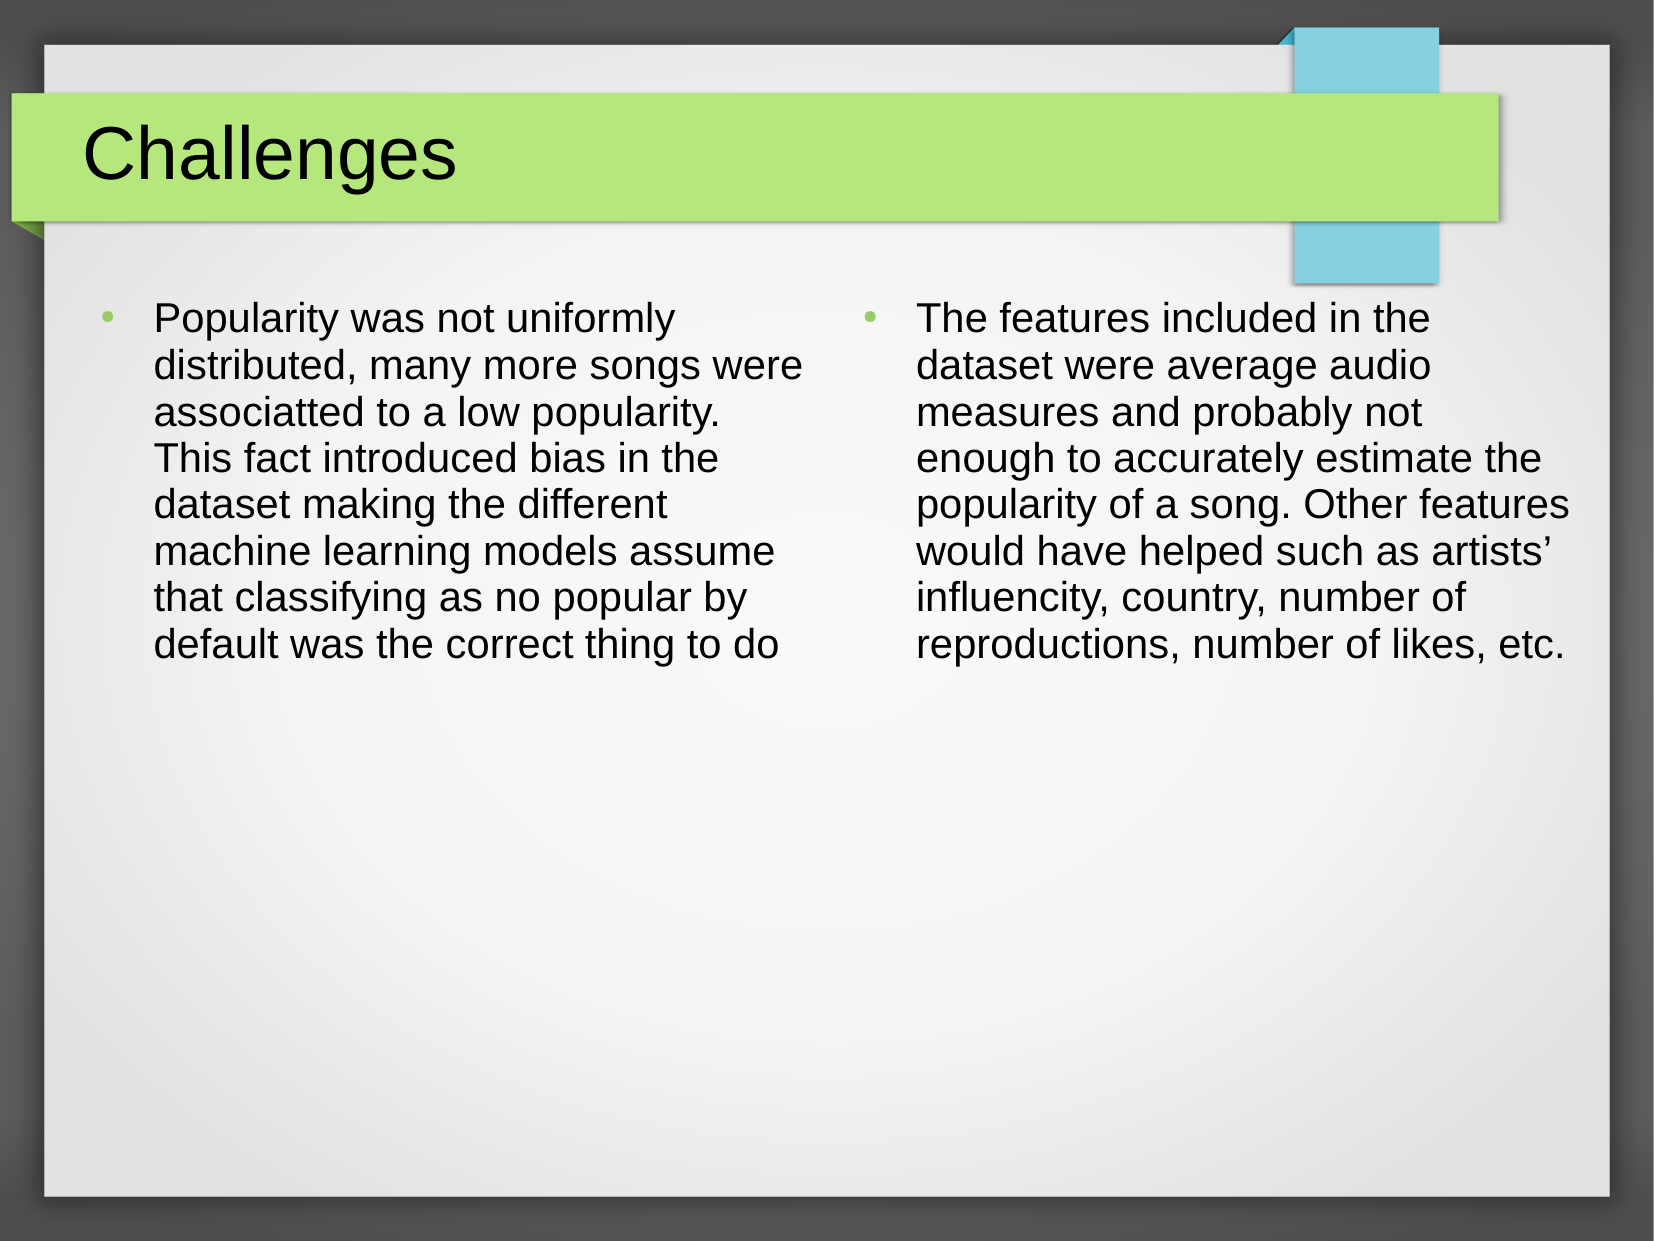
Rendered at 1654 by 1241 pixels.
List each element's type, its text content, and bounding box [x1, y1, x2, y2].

list The features included in the dataset were average audio measures and probably not enough to accurately estimate the popularity of a song. Other features would have helped such as artists’ influencity, country, number of reproductions, number of likes, etc. [845, 295, 1572, 1015]
picture [0, 0, 1654, 1241]
title Challenges [82, 94, 1264, 213]
list Popularity was not uniformly distributed, many more songs were associatted to a low popularity. This fact introduced bias in the dataset making the different machine learning models assume that classifying as no popular by default was the correct thing to do [82, 295, 809, 1015]
